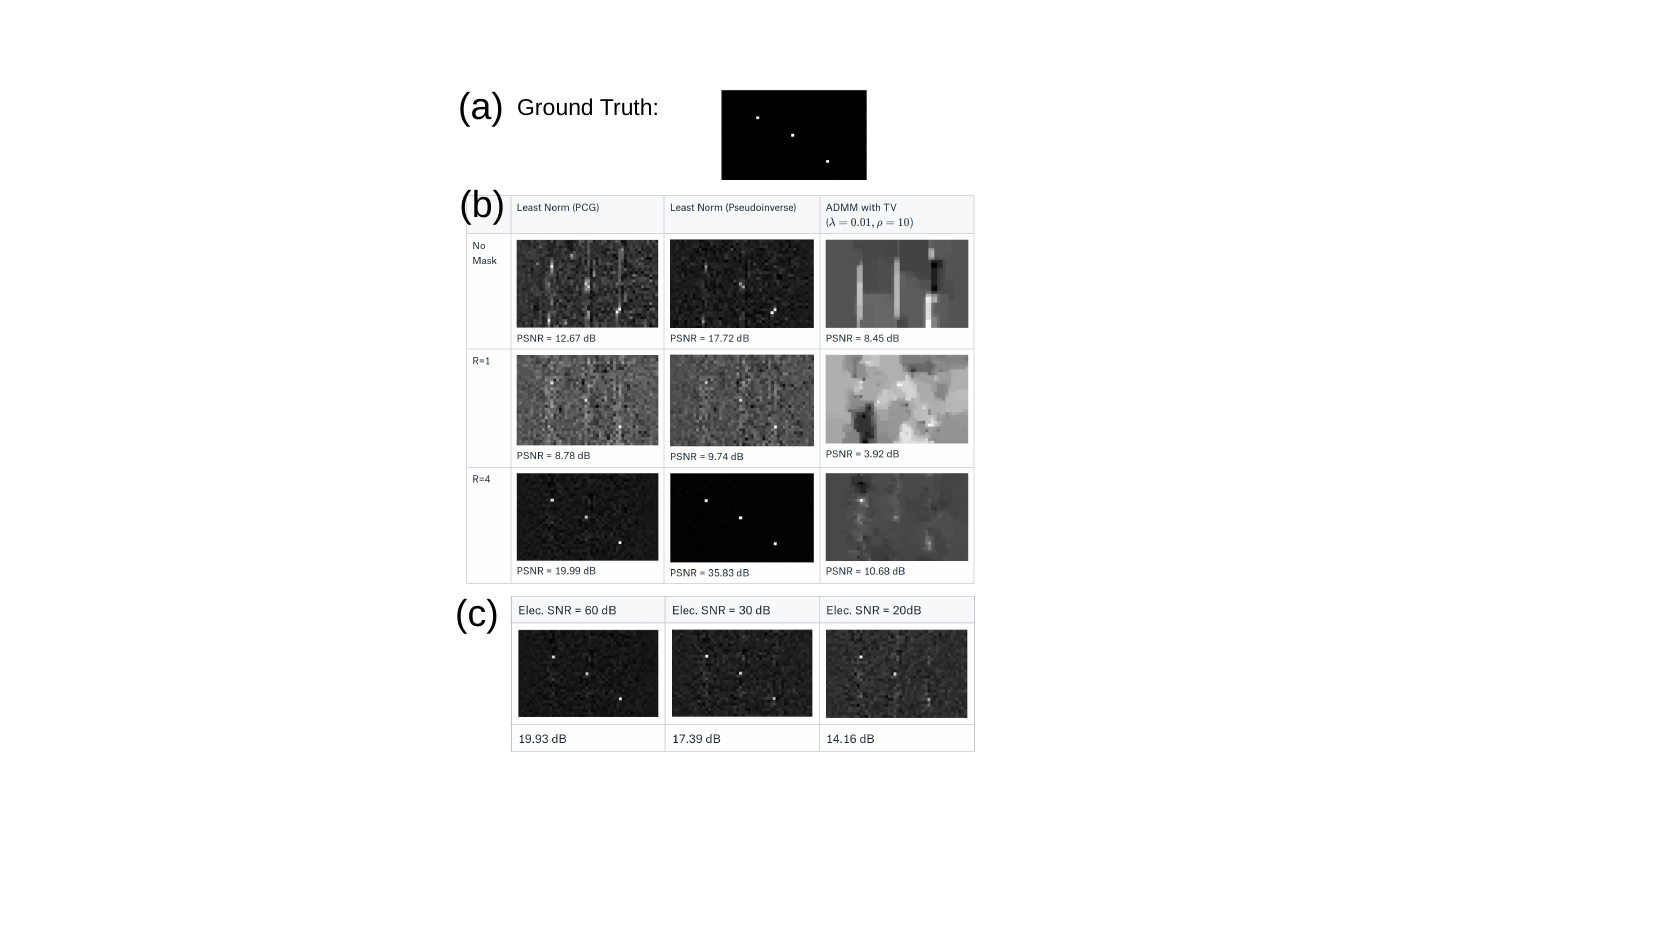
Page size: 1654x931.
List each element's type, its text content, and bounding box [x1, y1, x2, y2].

text_box (c) [440, 585, 514, 643]
picture [465, 194, 976, 586]
text_box (a) [443, 78, 519, 136]
text_box (b) [444, 176, 520, 234]
picture [510, 594, 976, 754]
text_box Ground Truth: [519, 87, 675, 128]
picture [721, 89, 867, 181]
